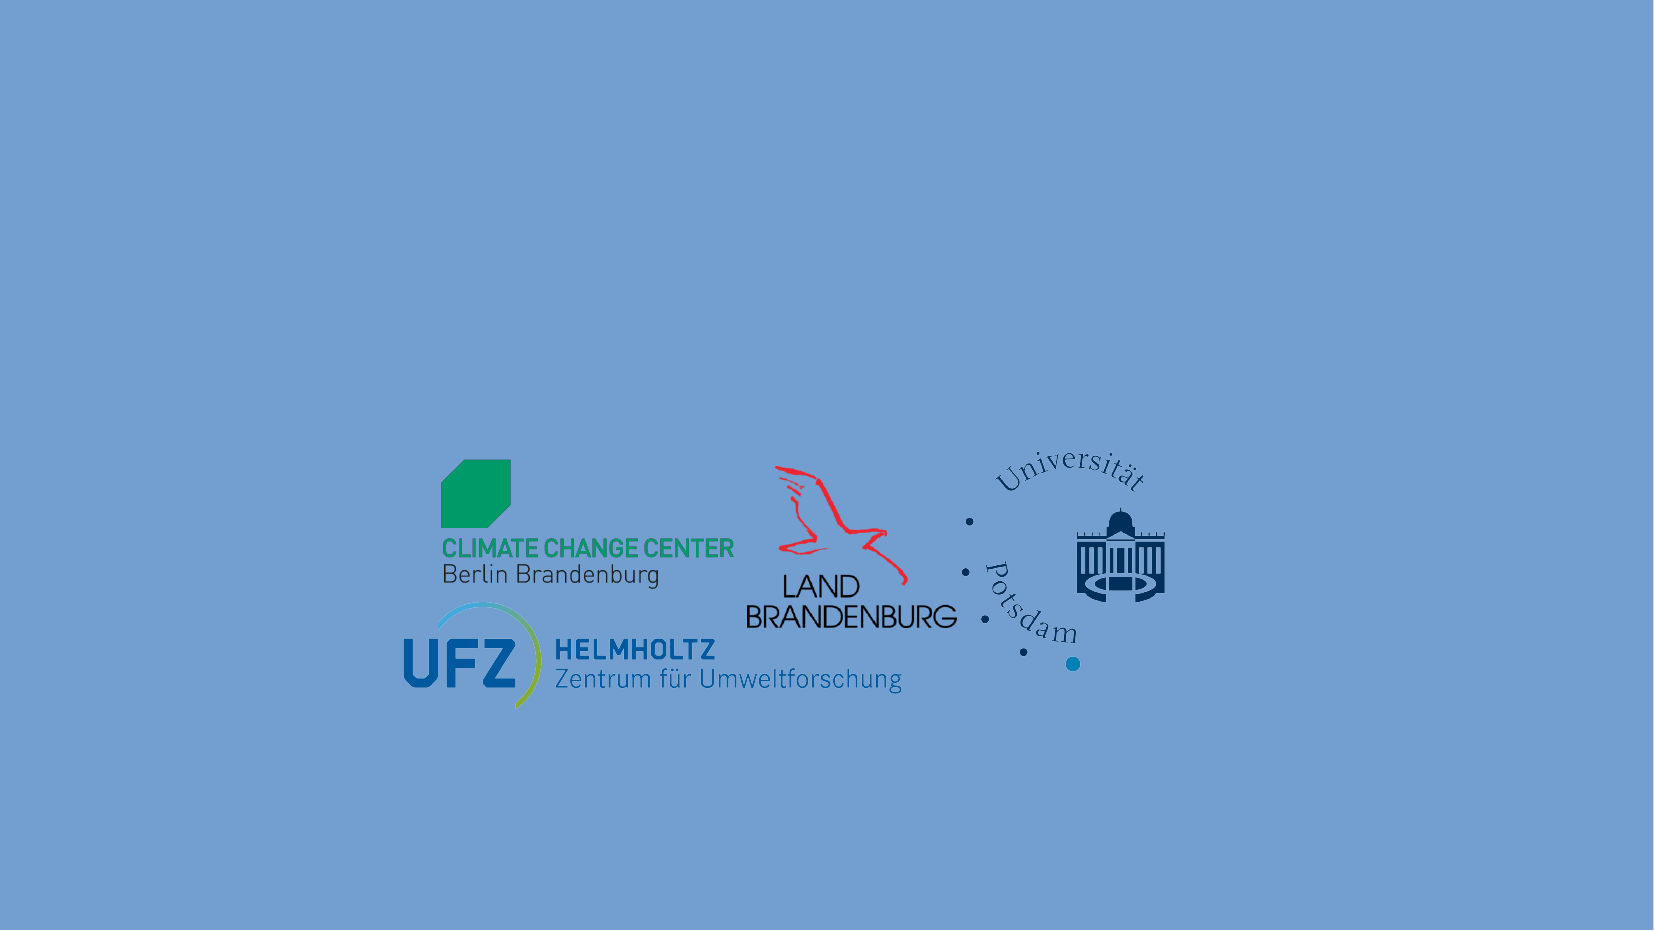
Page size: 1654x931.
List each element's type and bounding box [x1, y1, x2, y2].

picture [342, 414, 1176, 751]
